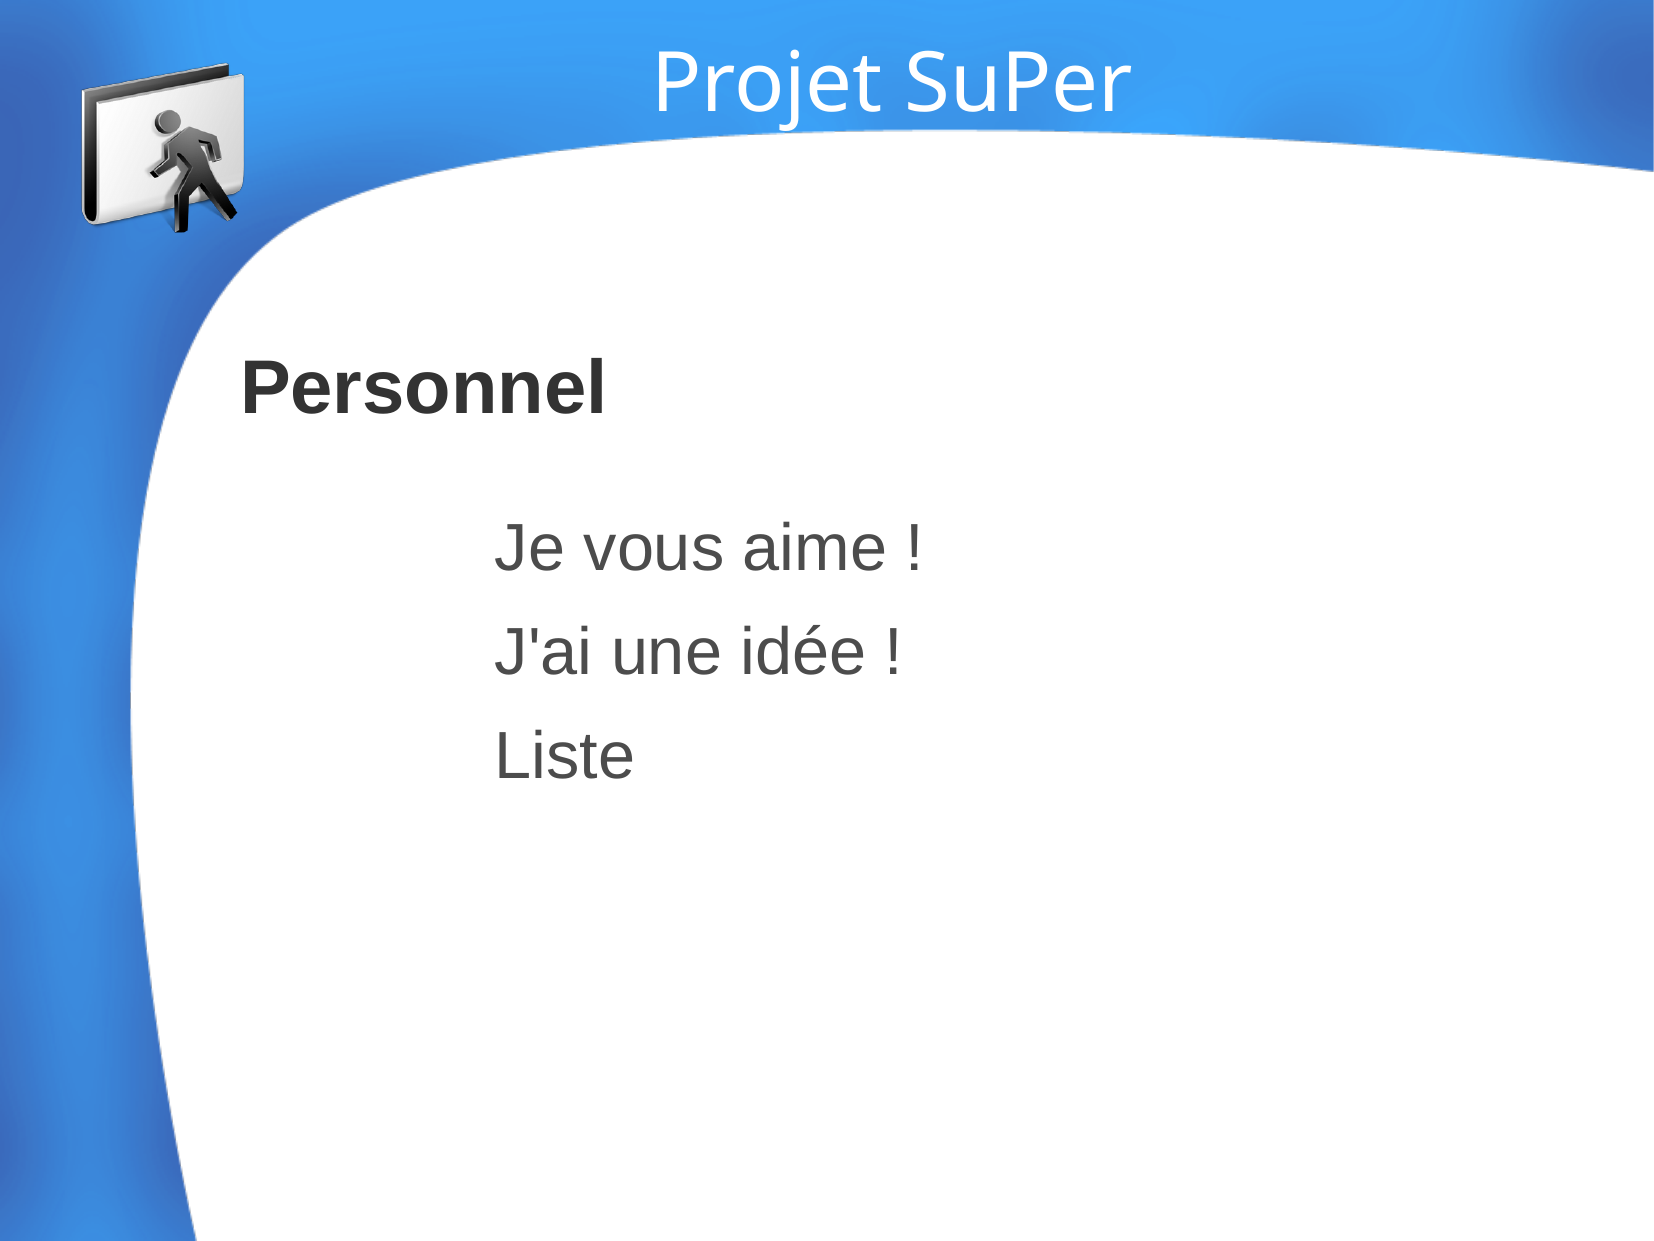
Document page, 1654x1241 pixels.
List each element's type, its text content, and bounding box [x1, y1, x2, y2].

title Projet SuPer [300, 12, 1486, 148]
picture [0, 0, 1654, 1241]
list Personnel [240, 345, 616, 511]
list Présentation [495, 201, 1351, 451]
list Je vous aime ! J'ai une idée ! Liste [435, 510, 1549, 824]
